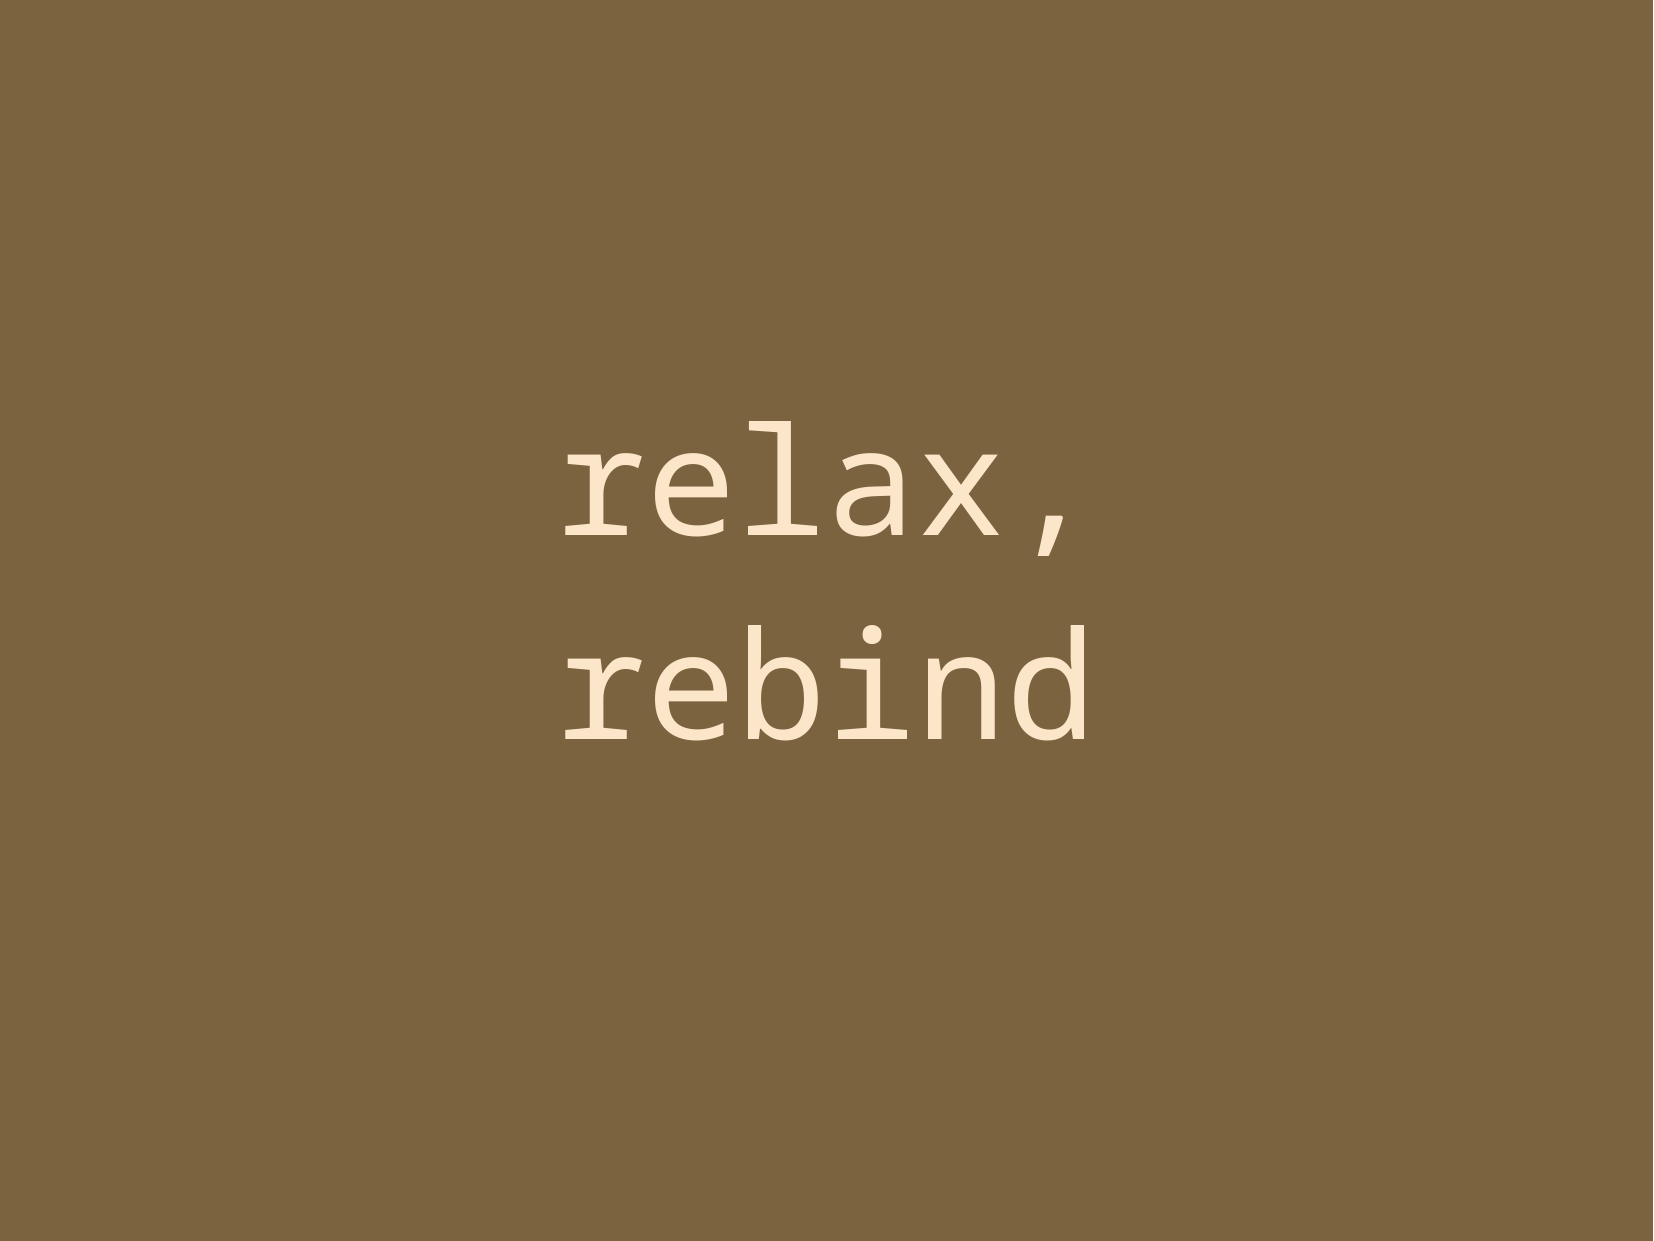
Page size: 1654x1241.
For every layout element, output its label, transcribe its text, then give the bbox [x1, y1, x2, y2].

subtitle relax, rebind [82, 49, 1571, 1109]
